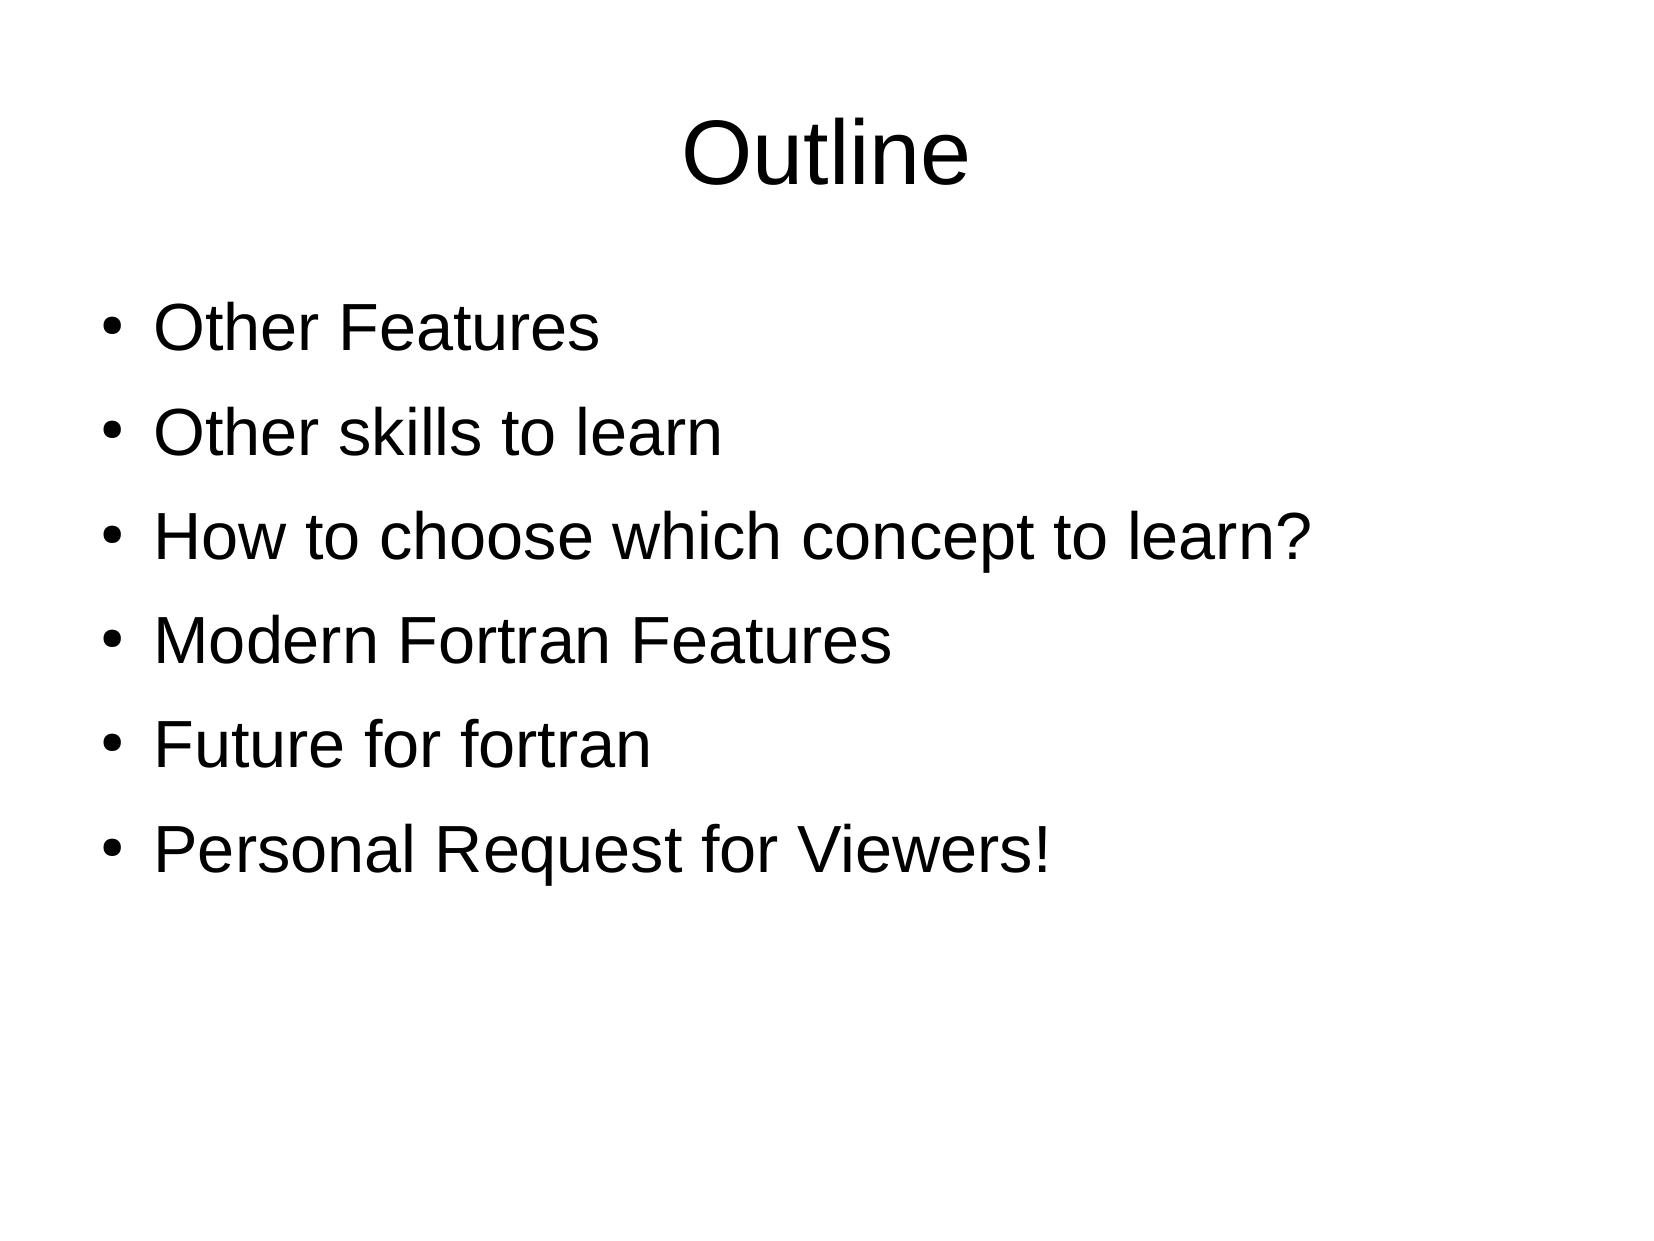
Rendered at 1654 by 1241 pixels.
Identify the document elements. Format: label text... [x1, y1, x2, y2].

list Other Features Other skills to learn How to choose which concept to learn? Modern Fortran Features Future for fortran Personal Request for Viewers! [82, 290, 1571, 1010]
title Outline [82, 49, 1571, 257]
